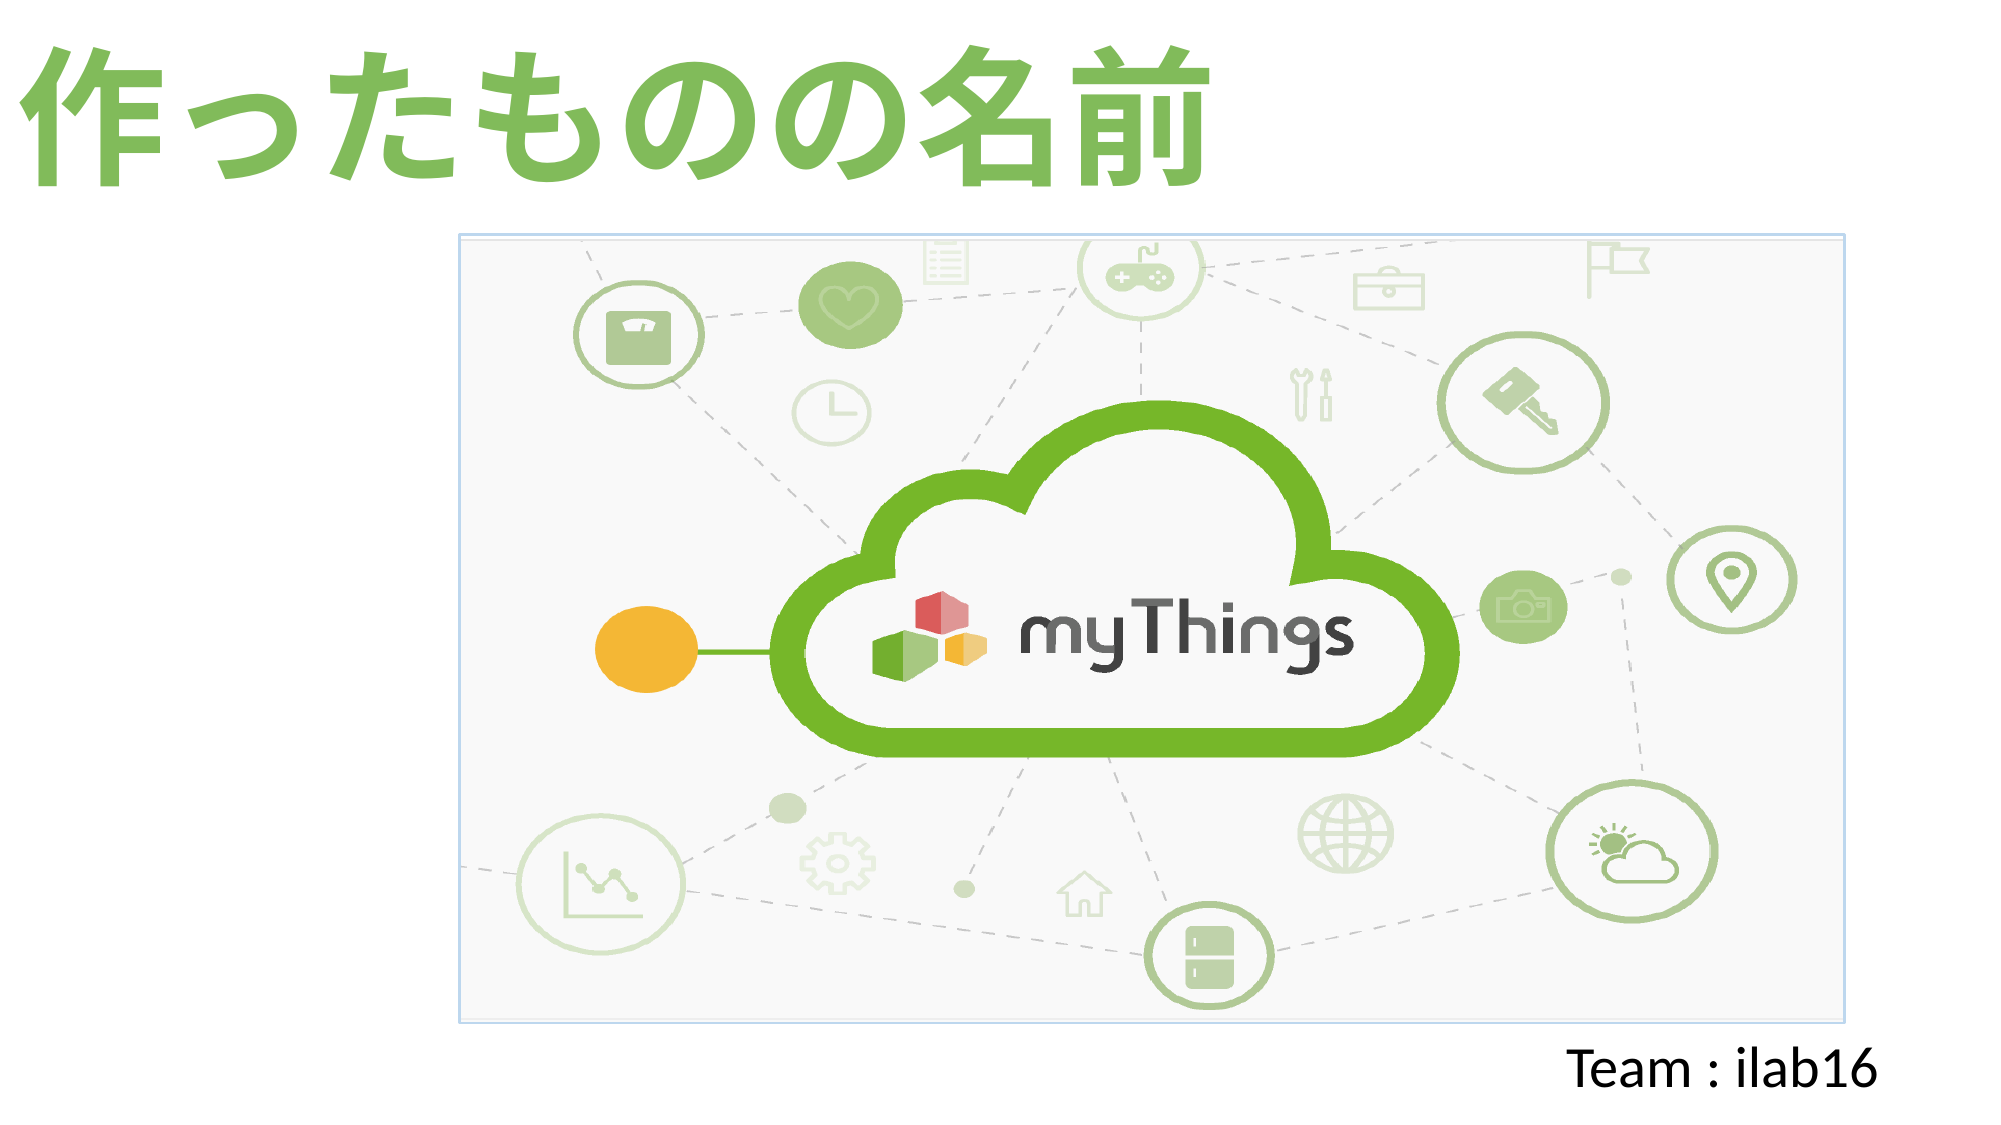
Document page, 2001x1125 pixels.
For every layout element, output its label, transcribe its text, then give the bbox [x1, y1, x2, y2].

text_box 作ったものの名前 [1, 16, 1232, 212]
picture [460, 236, 1844, 1022]
text_box Team : ilab16 [1551, 1021, 2000, 1107]
